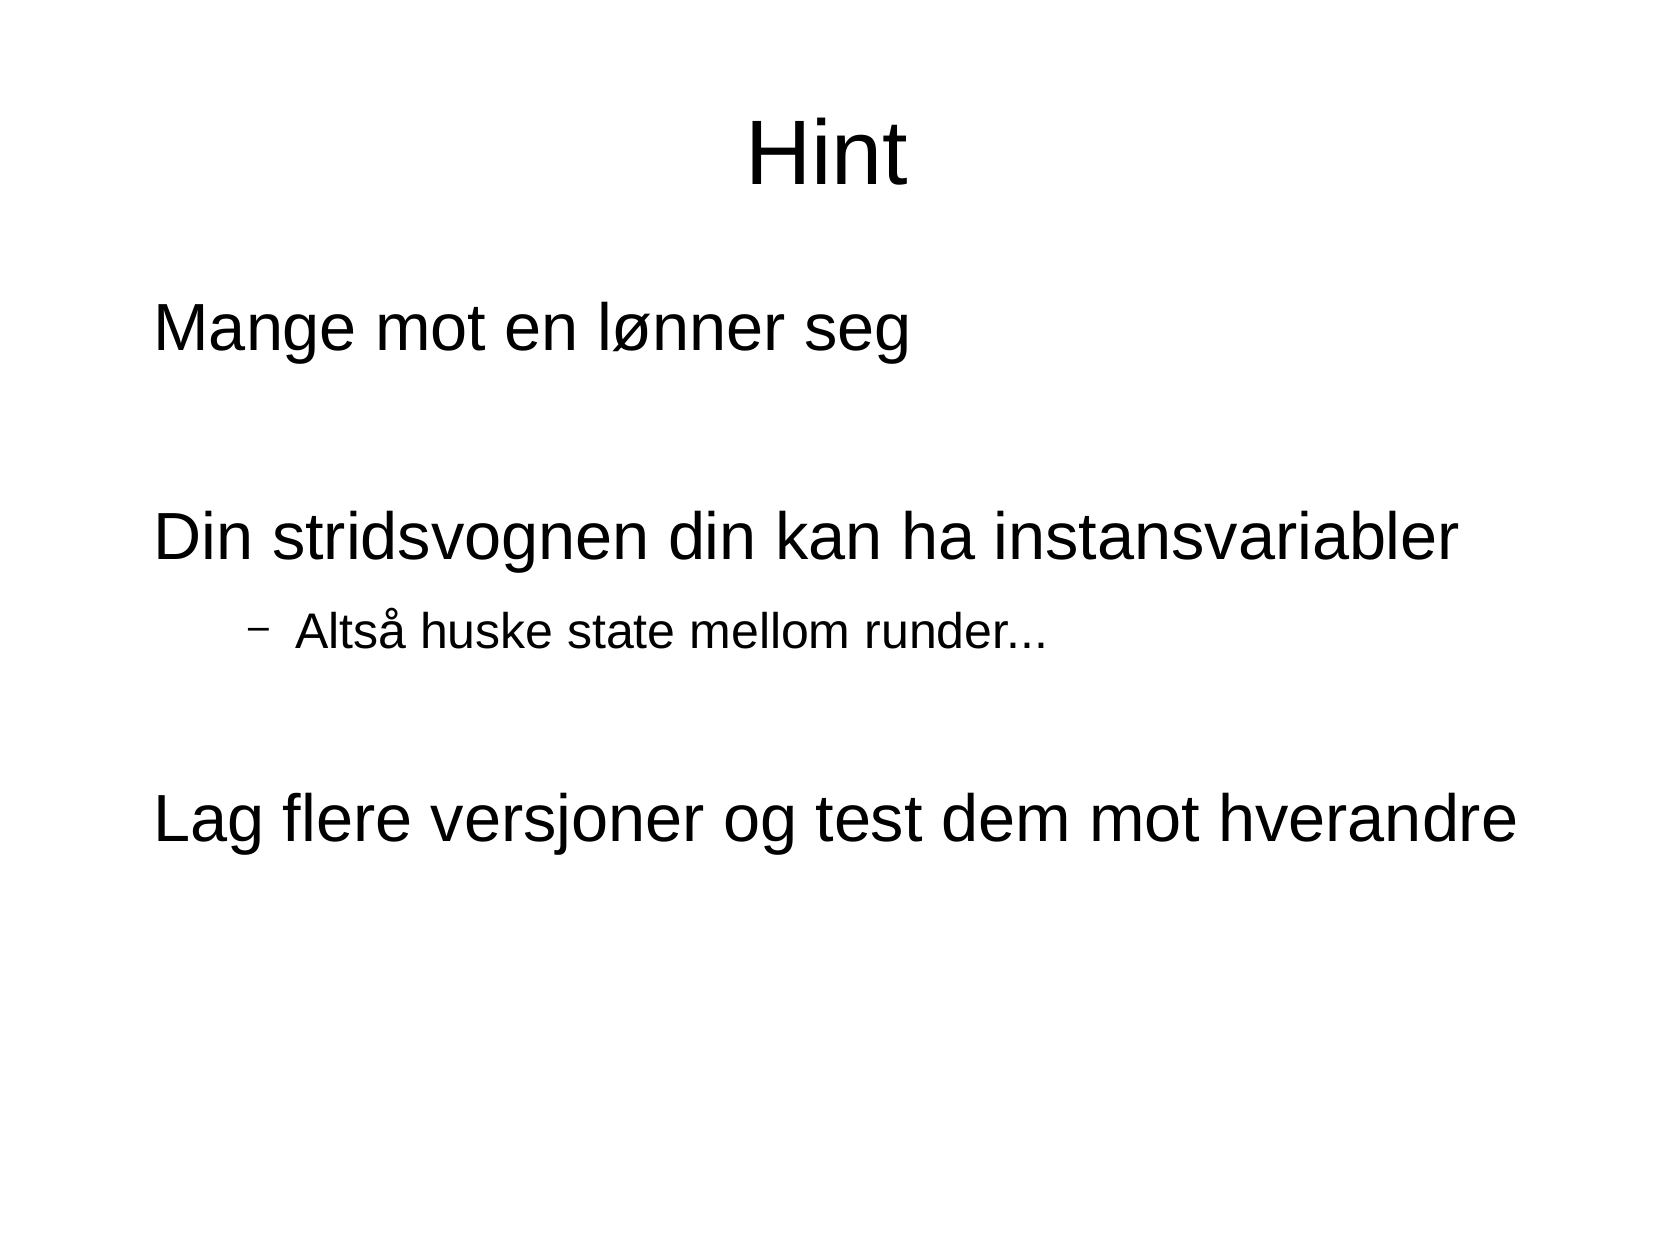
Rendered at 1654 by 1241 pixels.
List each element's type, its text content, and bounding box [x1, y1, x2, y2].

title Hint [82, 56, 1571, 250]
list Mange mot en lønner seg Din stridsvognen din kan ha instansvariabler Altså huske state mellom runder... Lag flere versjoner og test dem mot hverandre [82, 290, 1571, 1094]
